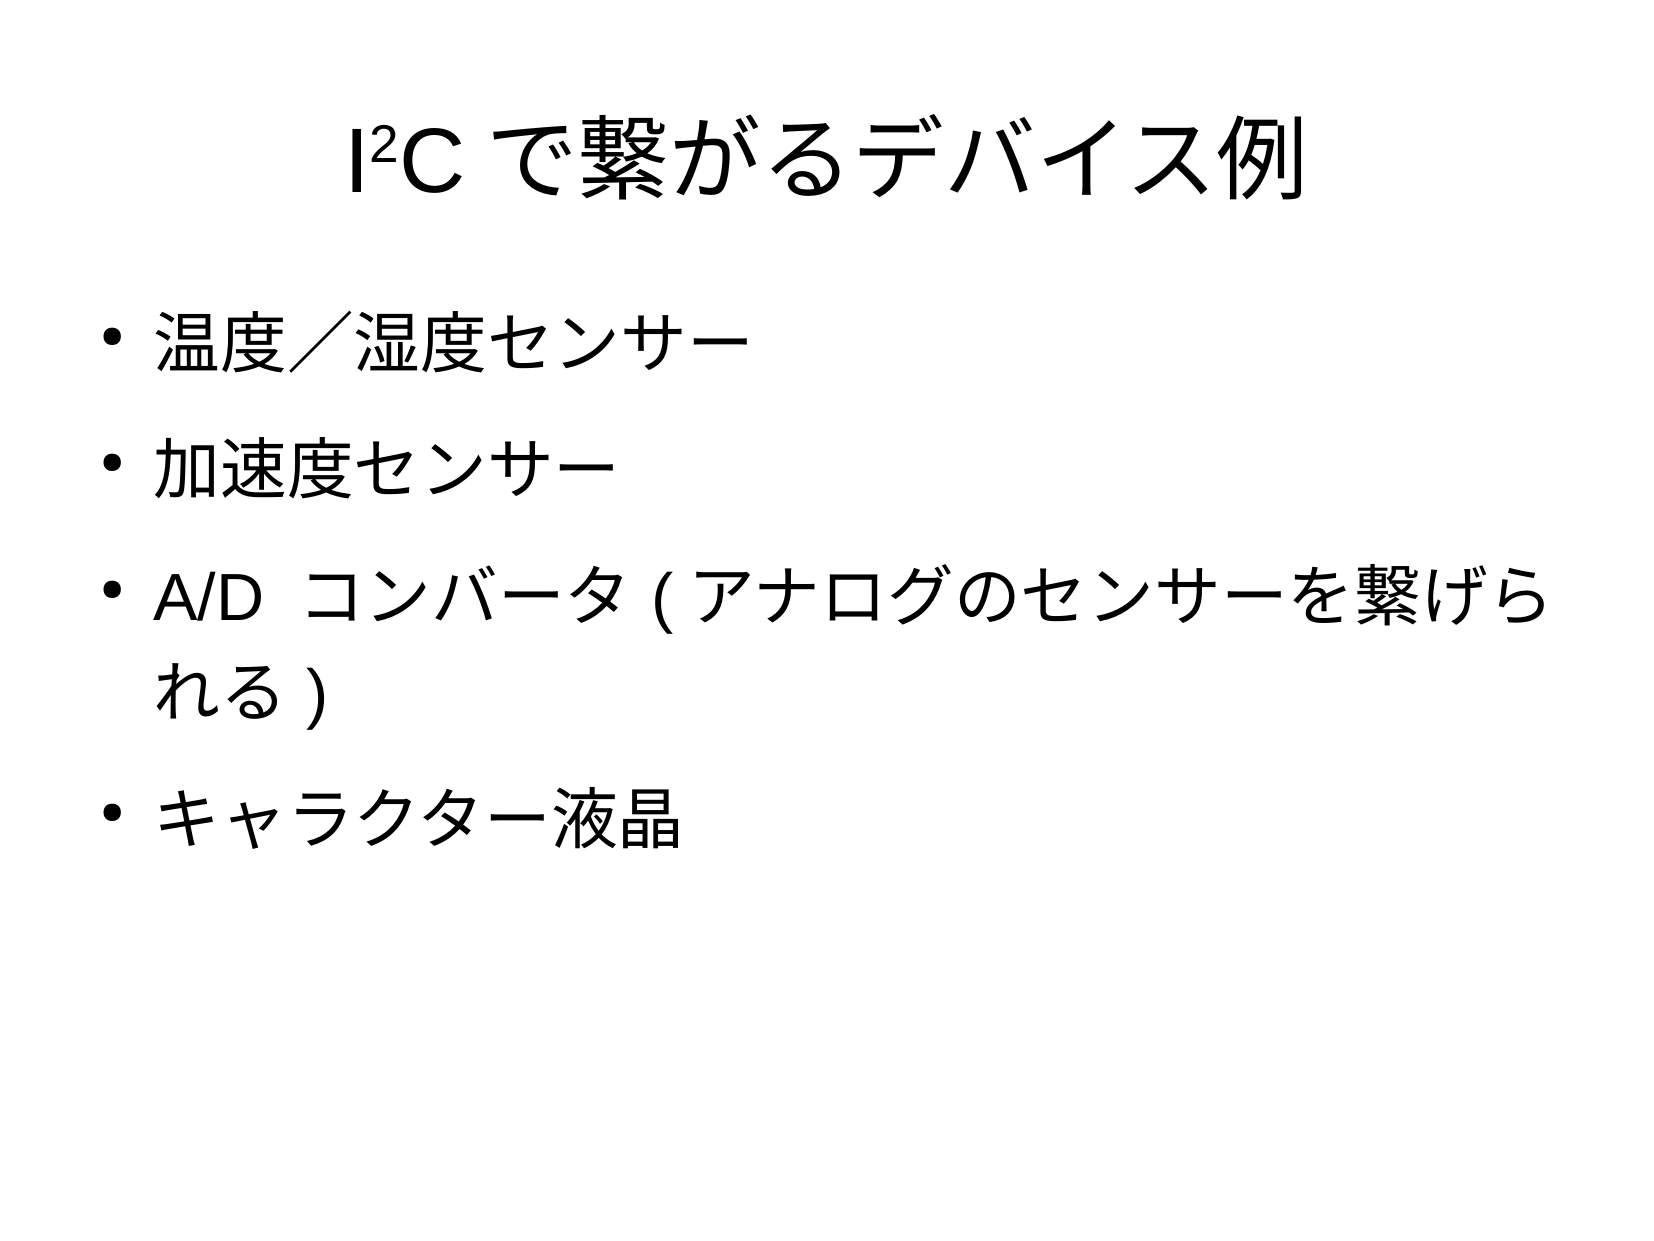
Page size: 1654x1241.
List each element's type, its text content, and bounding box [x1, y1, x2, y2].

title I2Cで繋がるデバイス例 [82, 49, 1571, 257]
list 温度／湿度センサー 加速度センサー A/D コンバータ(アナログのセンサーを繋げられる) キャラクター液晶 [82, 290, 1571, 1010]
